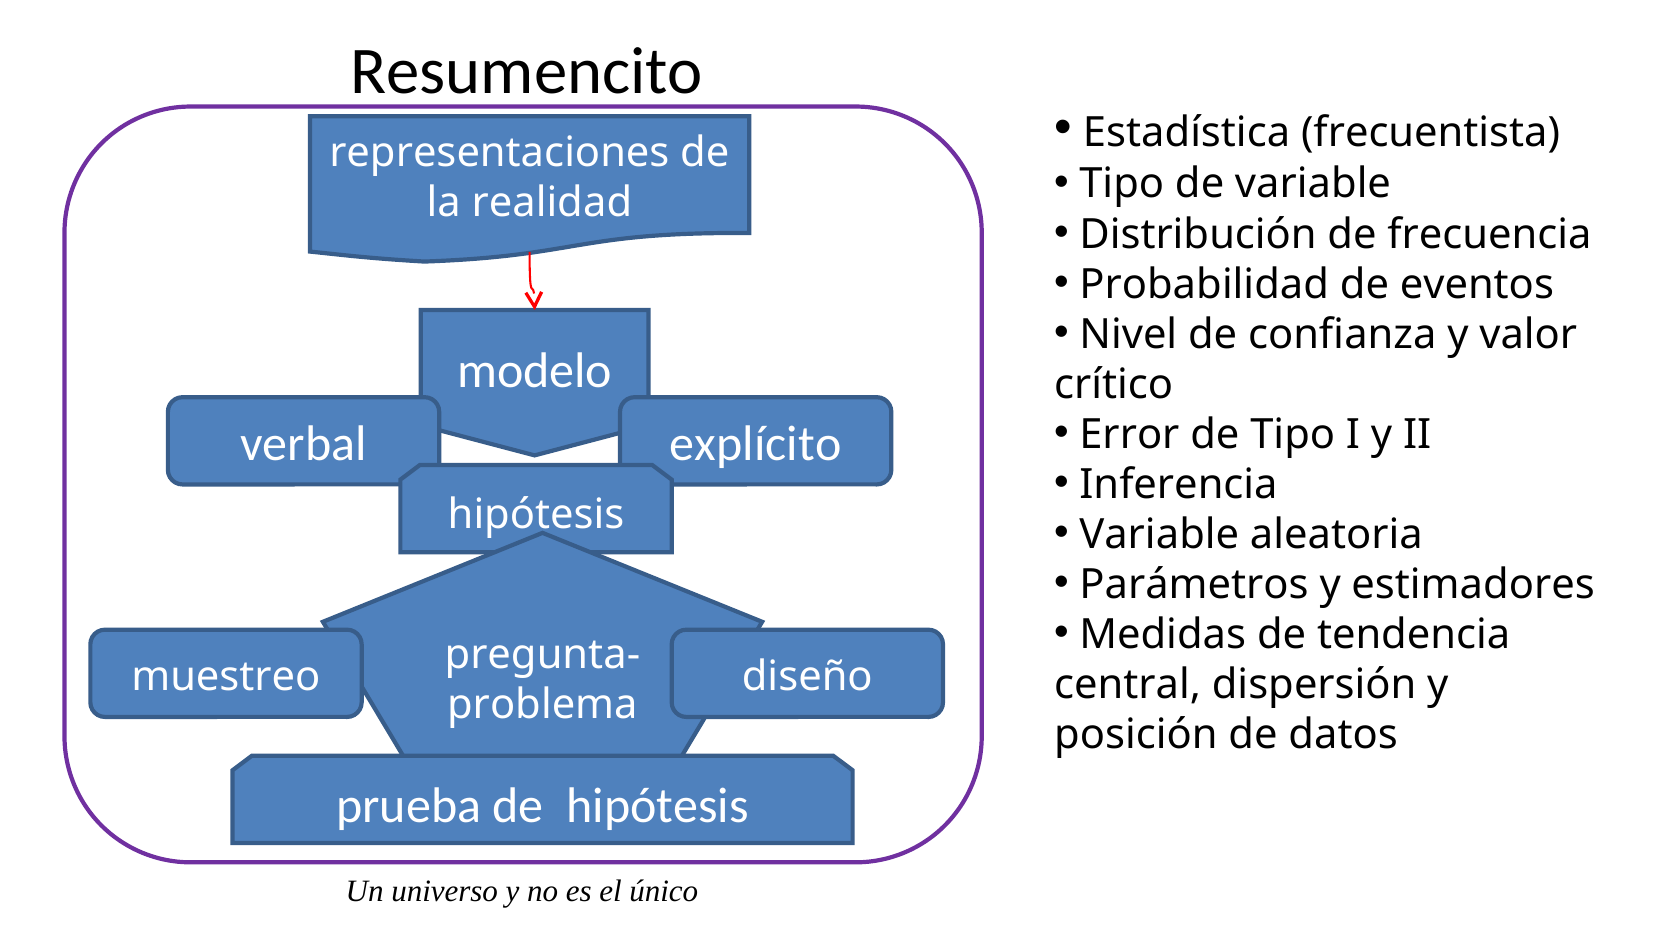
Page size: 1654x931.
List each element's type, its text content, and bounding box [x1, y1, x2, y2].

text_box representaciones de la realidad [310, 116, 750, 262]
text_box muestreo [90, 629, 362, 717]
text_box hipótesis [400, 465, 672, 553]
text_box Resumencito [335, 19, 719, 104]
text_box verbal [167, 397, 440, 485]
text_box pregunta-problema [322, 532, 763, 755]
text_box Resumencito [335, 109, 719, 115]
text_box diseño [671, 629, 943, 717]
text_box prueba de hipótesis [232, 755, 853, 843]
text_box Estadística (frecuentista) Tipo de variable Distribución de frecuencia Probabilidad de eventos Nivel de confianza y valor crítico Error de Tipo I y II Inferencia Variable aleatoria Parámetros y estimadores Medidas de tendencia central, dispersión y posición de datos [1039, 88, 1628, 765]
text_box Un universo y no es el único [330, 862, 714, 916]
text_box explícito [620, 397, 892, 485]
text_box modelo [420, 309, 649, 456]
